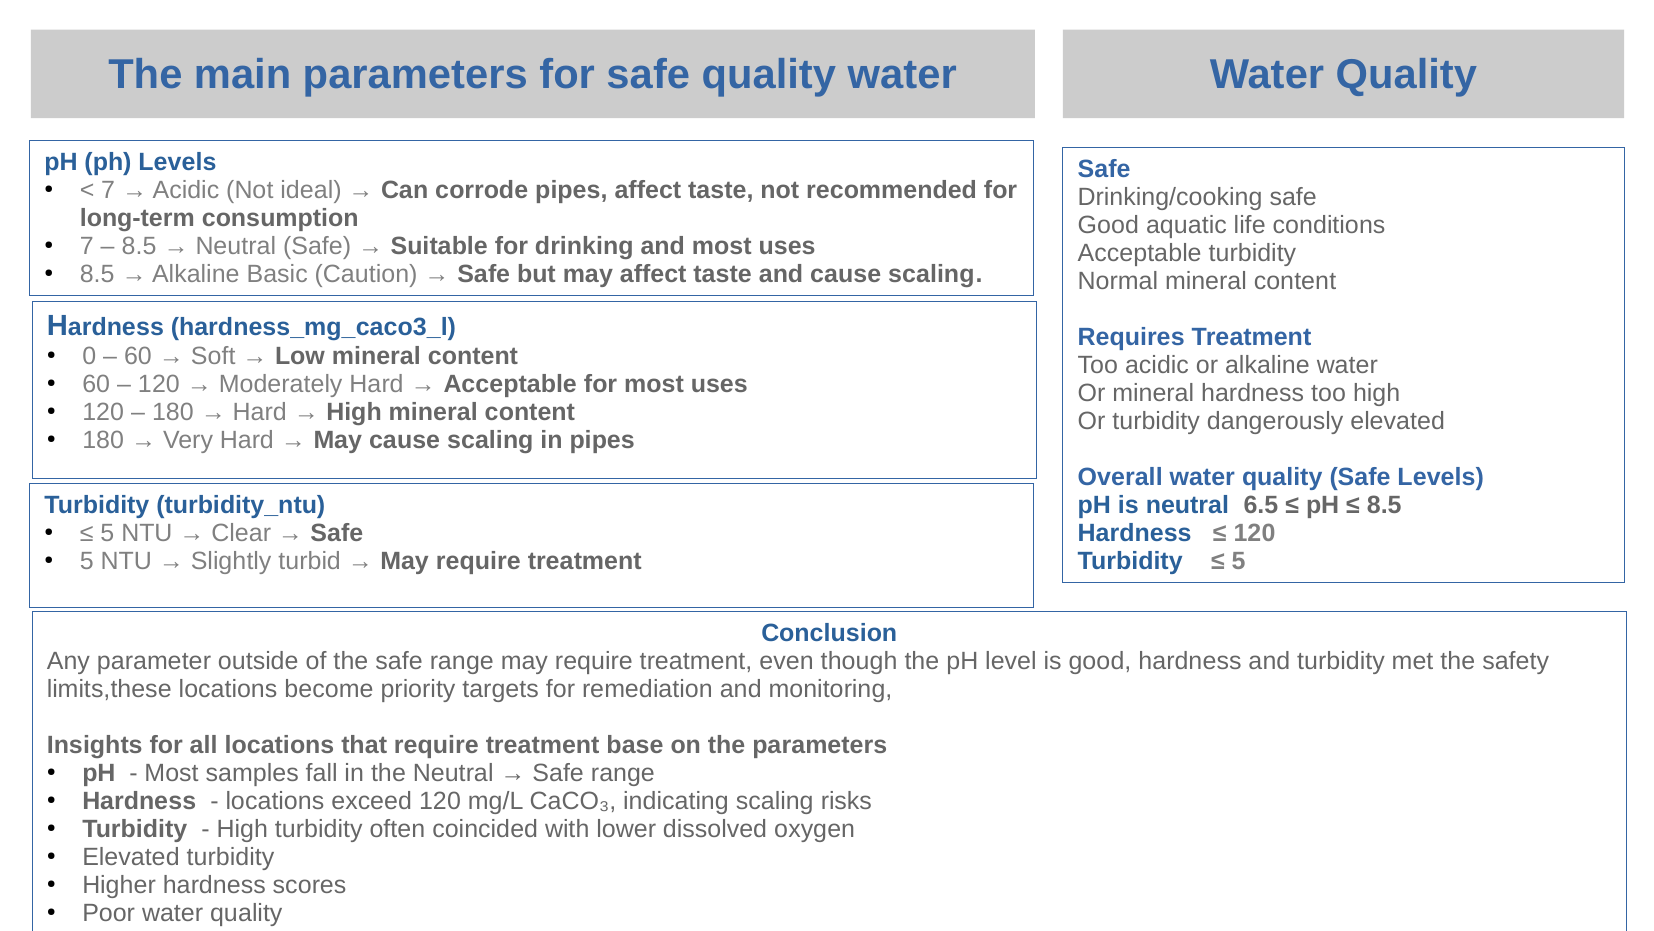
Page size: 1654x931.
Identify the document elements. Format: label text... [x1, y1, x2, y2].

text_box Turbidity (turbidity_ntu) ≤ 5 NTU → Clear → Safe 5 NTU → Slightly turbid → May require treatment [29, 483, 1034, 608]
title Water Quality [1062, 29, 1625, 119]
text_box Hardness (hardness_mg_caco3_l) 0 – 60 → Soft → Low mineral content 60 – 120 → Moderately Hard → Acceptable for most uses 120 – 180 → Hard → High mineral content 180 → Very Hard → May cause scaling in pipes [32, 301, 1037, 479]
text_box pH (ph) Levels < 7 → Acidic (Not ideal) → Can corrode pipes, affect taste, not recommended for long-term consumption 7 – 8.5 → Neutral (Safe) → Suitable for drinking and most uses 8.5 → Alkaline Basic (Caution) → Safe but may affect taste and cause scaling. [29, 140, 1034, 296]
title The main parameters for safe quality water [30, 29, 1035, 119]
text_box Conclusion Any parameter outside of the safe range may require treatment, even though the pH level is good, hardness and turbidity met the safety limits,these locations become priority targets for remediation and monitoring, Insights for all locations that require treatment base on the parameters pH - Most samples fall in the Neutral → Safe range Hardness - locations exceed 120 mg/L CaCO₃, indicating scaling risks Turbidity - High turbidity often coincided with lower dissolved oxygen Elevated turbidity Higher hardness scores Poor water quality [32, 611, 1627, 931]
text_box Safe Drinking/cooking safe Good aquatic life conditions Acceptable turbidity Normal mineral content Requires Treatment Too acidic or alkaline water Or mineral hardness too high Or turbidity dangerously elevated Overall water quality (Safe Levels) pH is neutral 6.5 ≤ pH ≤ 8.5 Hardness ≤ 120 Turbidity ≤ 5 [1062, 147, 1625, 583]
